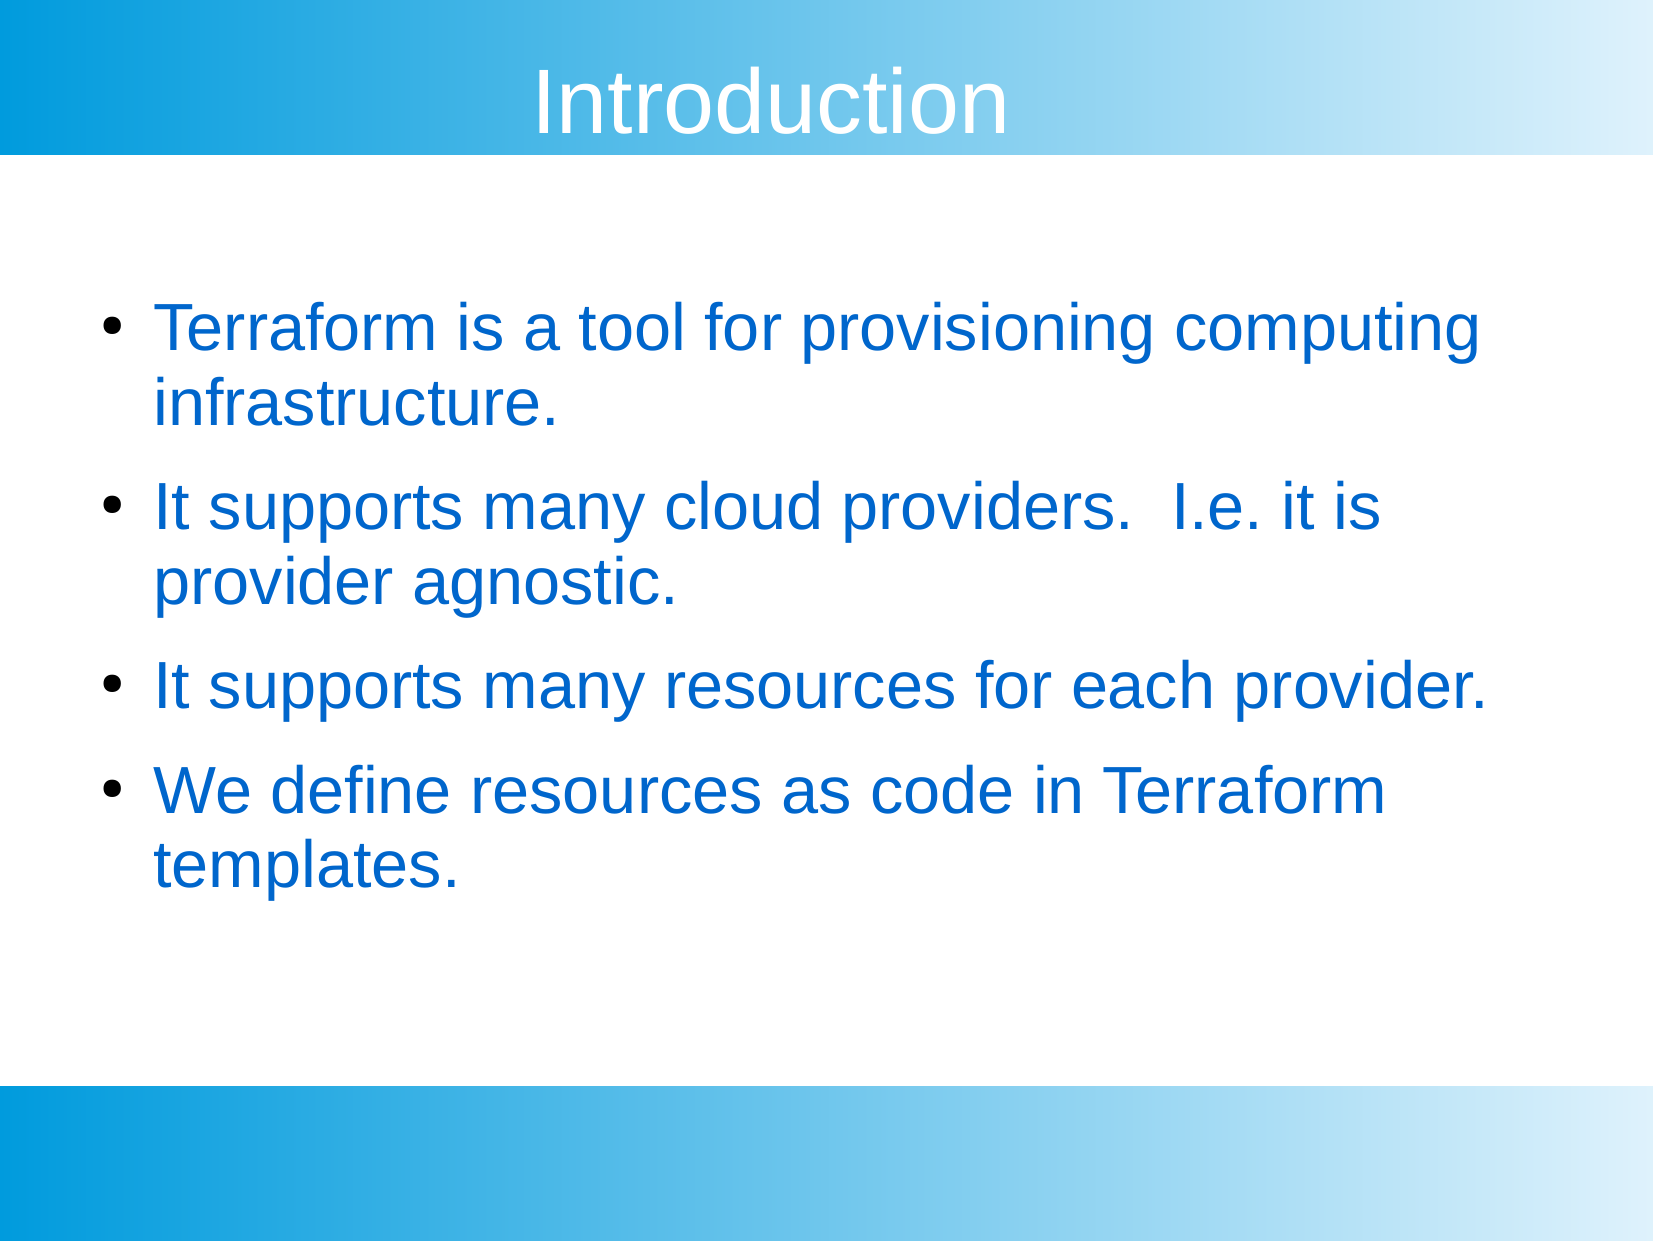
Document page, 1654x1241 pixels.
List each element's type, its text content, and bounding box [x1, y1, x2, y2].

list Terraform is a tool for provisioning computing infrastructure. It supports many cloud providers. I.e. it is provider agnostic. It supports many resources for each provider. We define resources as code in Terraform templates. [82, 290, 1571, 1010]
title Introduction [82, 49, 1571, 155]
